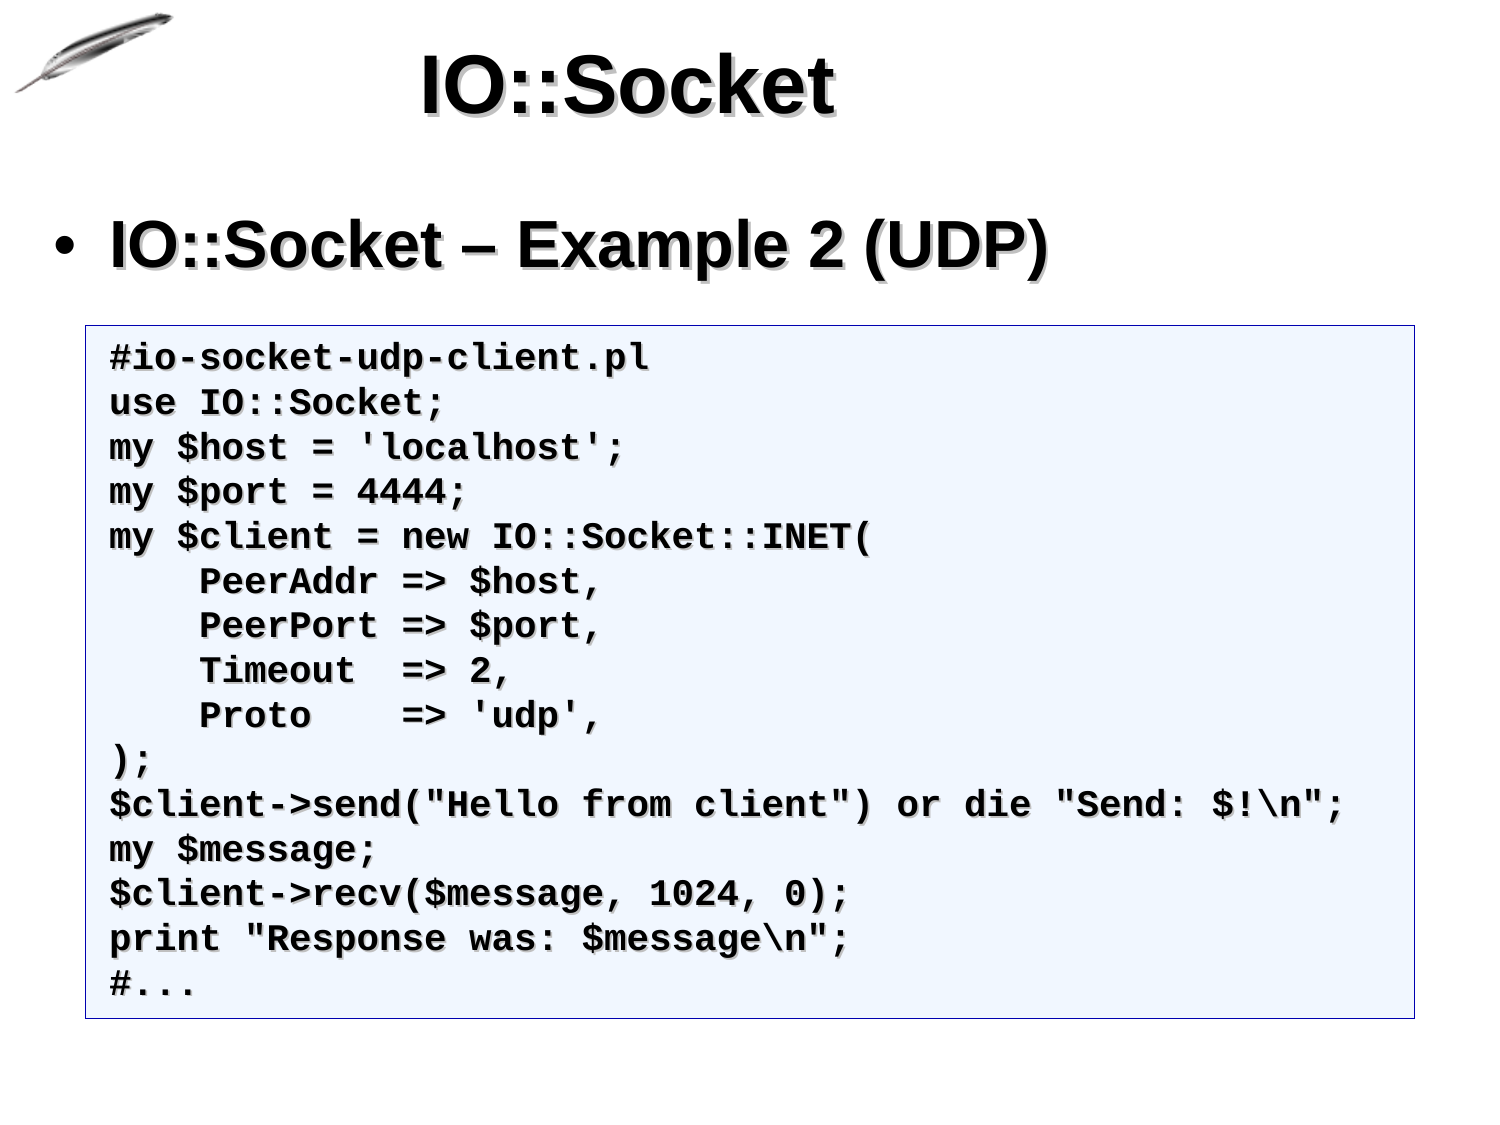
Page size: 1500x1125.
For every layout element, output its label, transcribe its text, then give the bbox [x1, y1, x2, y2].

title IO::Socket [419, 0, 1459, 179]
list IO::Socket – Example 2 (UDP) [53, 207, 1447, 1084]
picture [11, 11, 179, 95]
text_box #io-socket-udp-client.pl use IO::Socket; my $host = 'localhost'; my $port = 4444; my $client = new IO::Socket::INET( PeerAddr => $host, PeerPort => $port, Timeout => 2, Proto => 'udp', ); $client->send("Hello from client") or die "Send: $!\n"; my $message; $client->recv($message, 1024, 0); print "Response was: $message\n"; #... [85, 324, 1415, 1019]
